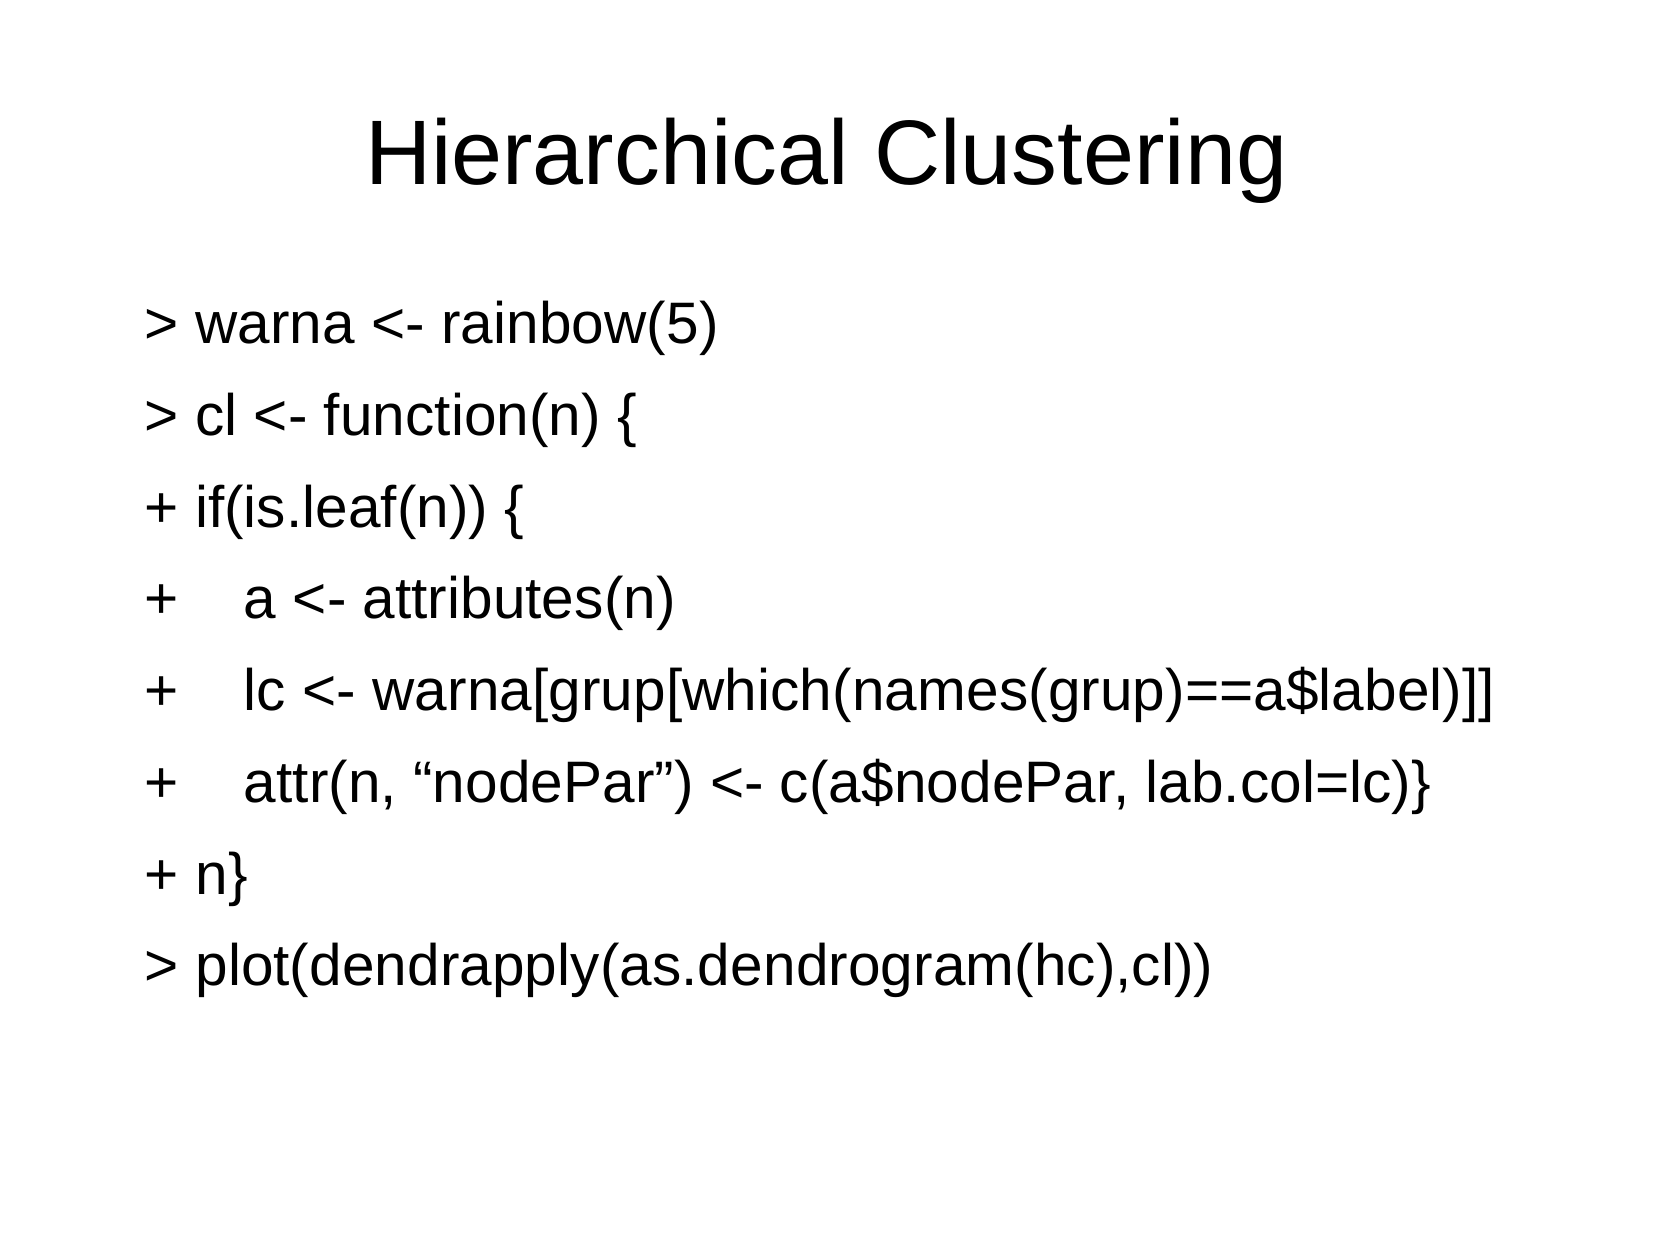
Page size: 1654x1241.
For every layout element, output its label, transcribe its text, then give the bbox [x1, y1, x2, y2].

title Hierarchical Clustering [82, 49, 1571, 257]
list > warna <- rainbow(5) > cl <- function(n) { + if(is.leaf(n)) { + a <- attributes(n) + lc <- warna[grup[which(names(grup)==a$label)]] + attr(n, “nodePar”) <- c(a$nodePar, lab.col=lc)} + n} > plot(dendrapply(as.dendrogram(hc),cl)) [82, 290, 1571, 1010]
